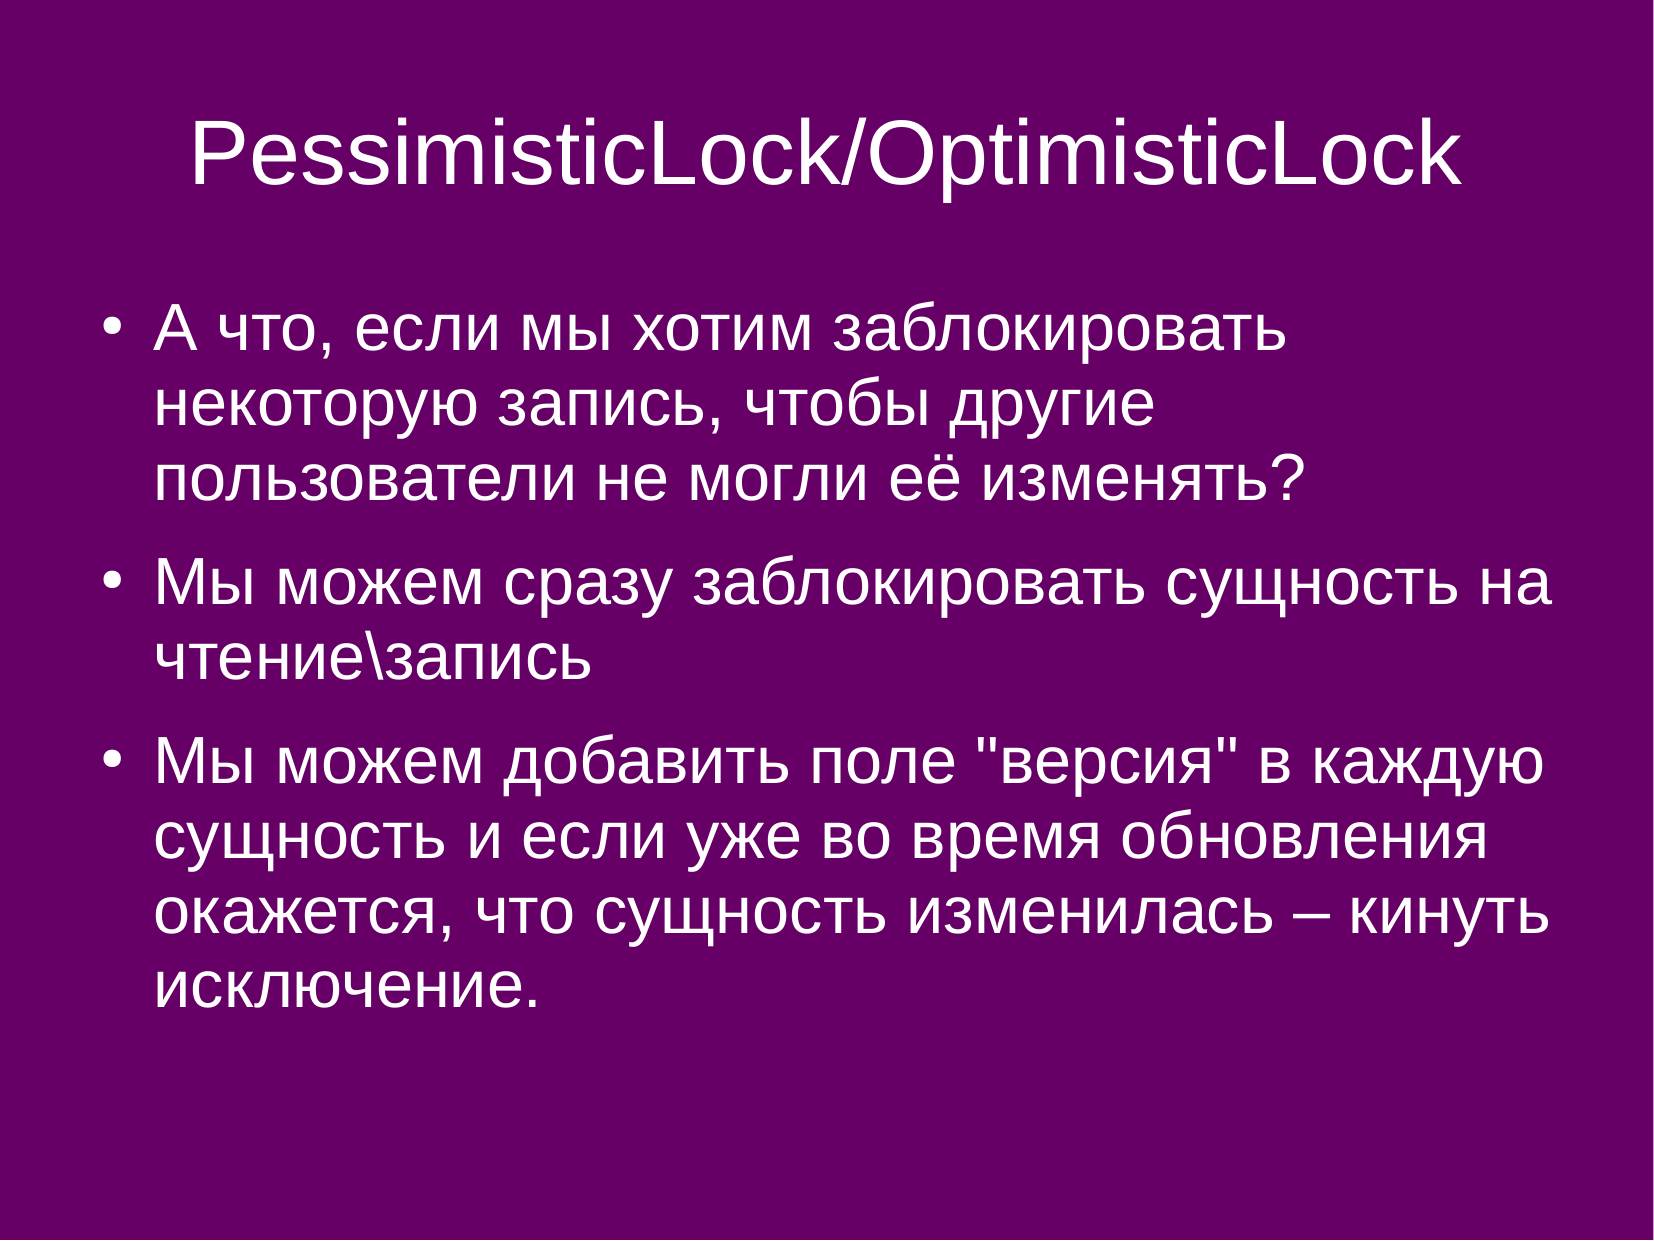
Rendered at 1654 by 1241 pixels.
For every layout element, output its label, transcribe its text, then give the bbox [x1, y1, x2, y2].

list А что, если мы хотим заблокировать некоторую запись, чтобы другие пользователи не могли её изменять? Мы можем сразу заблокировать сущность на чтение\запись Мы можем добавить поле "версия" в каждую сущность и если уже во время обновления окажется, что сущность изменилась – кинуть исключение. [82, 290, 1571, 1023]
title PessimisticLock/OptimisticLock [82, 49, 1571, 257]
